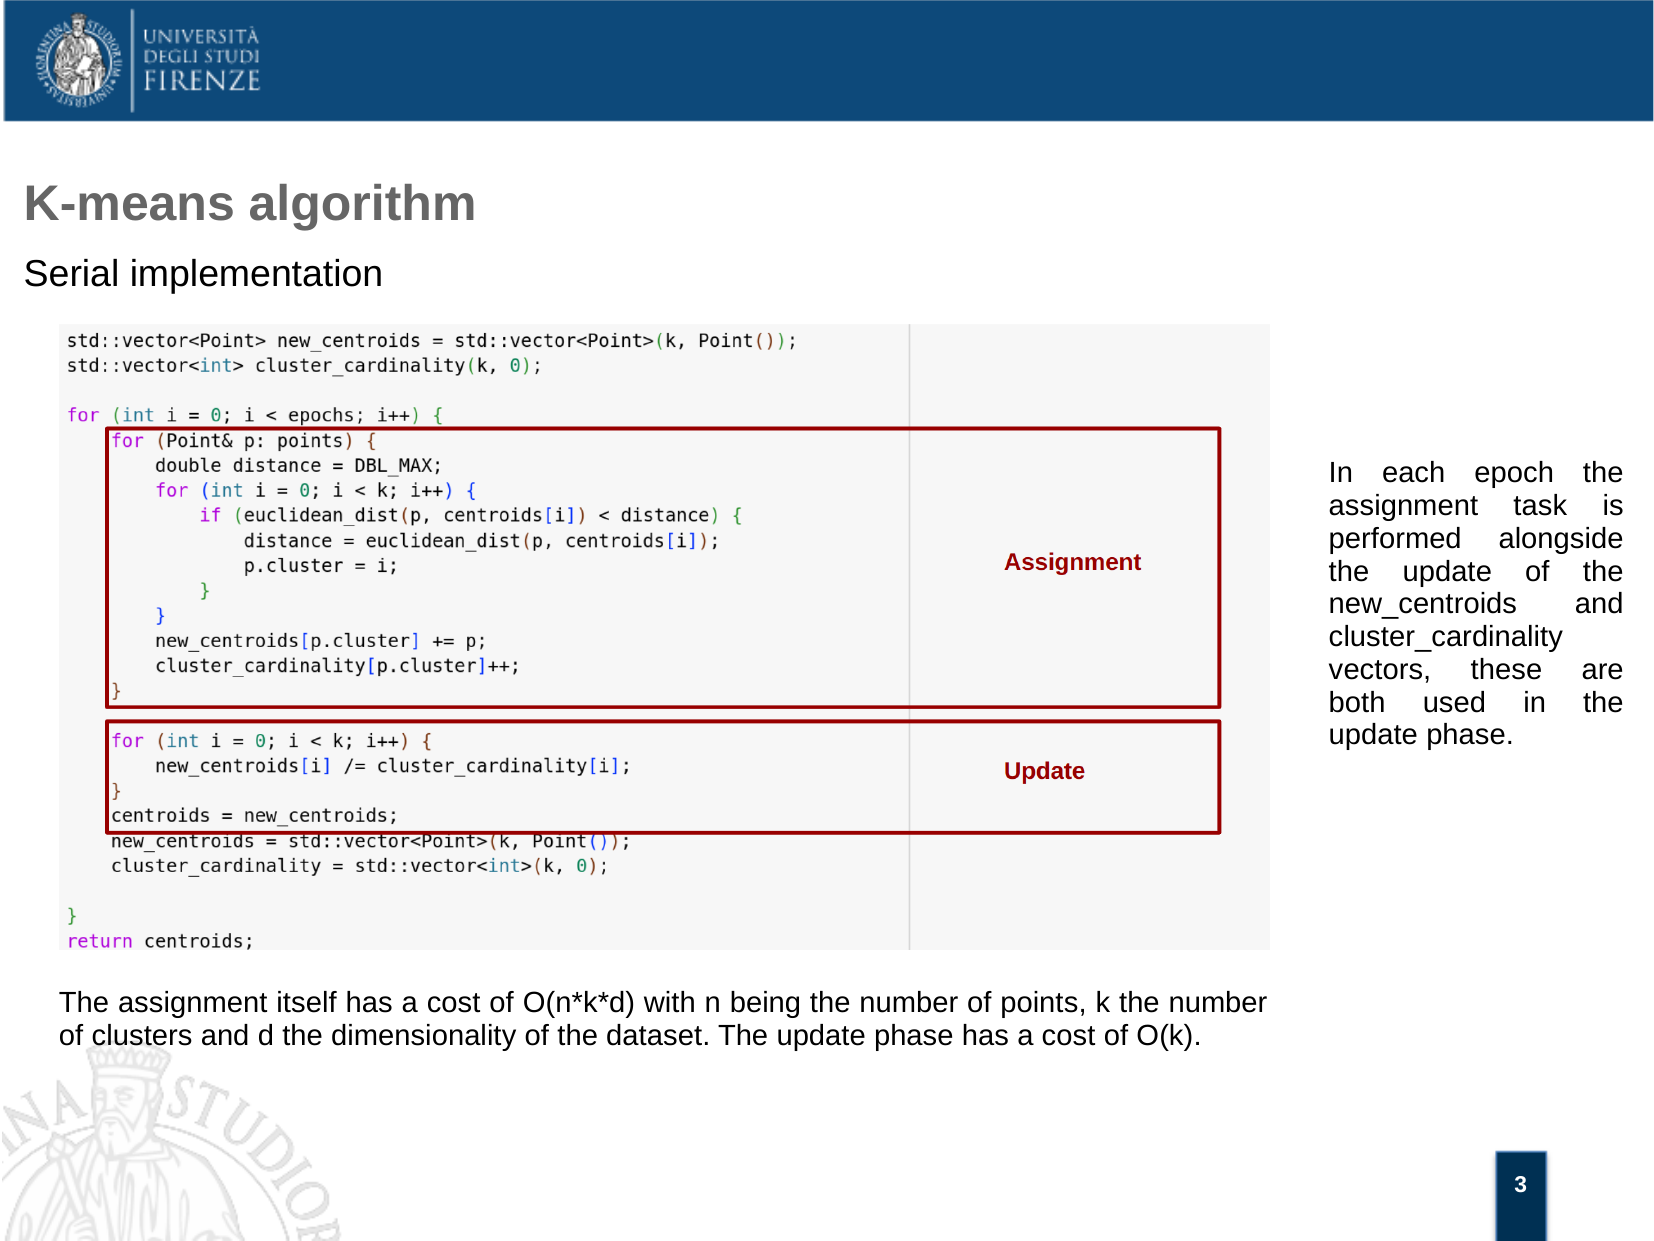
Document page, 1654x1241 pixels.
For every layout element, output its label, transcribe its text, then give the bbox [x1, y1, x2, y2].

text_box In each epoch the assignment task is performed alongside the update of the new_centroids and cluster_cardinality vectors, these are both used in the update phase. [1328, 456, 1625, 784]
text_box K-means algorithm Serial implementation [23, 147, 886, 295]
text_box 3 [1505, 1160, 1536, 1208]
picture [2, 0, 1654, 1241]
text_box The assignment itself has a cost of O(n*k*d) with n being the number of points, k the number of clusters and d the dimensionality of the dataset. The update phase has a cost of O(k). [59, 974, 1270, 1063]
